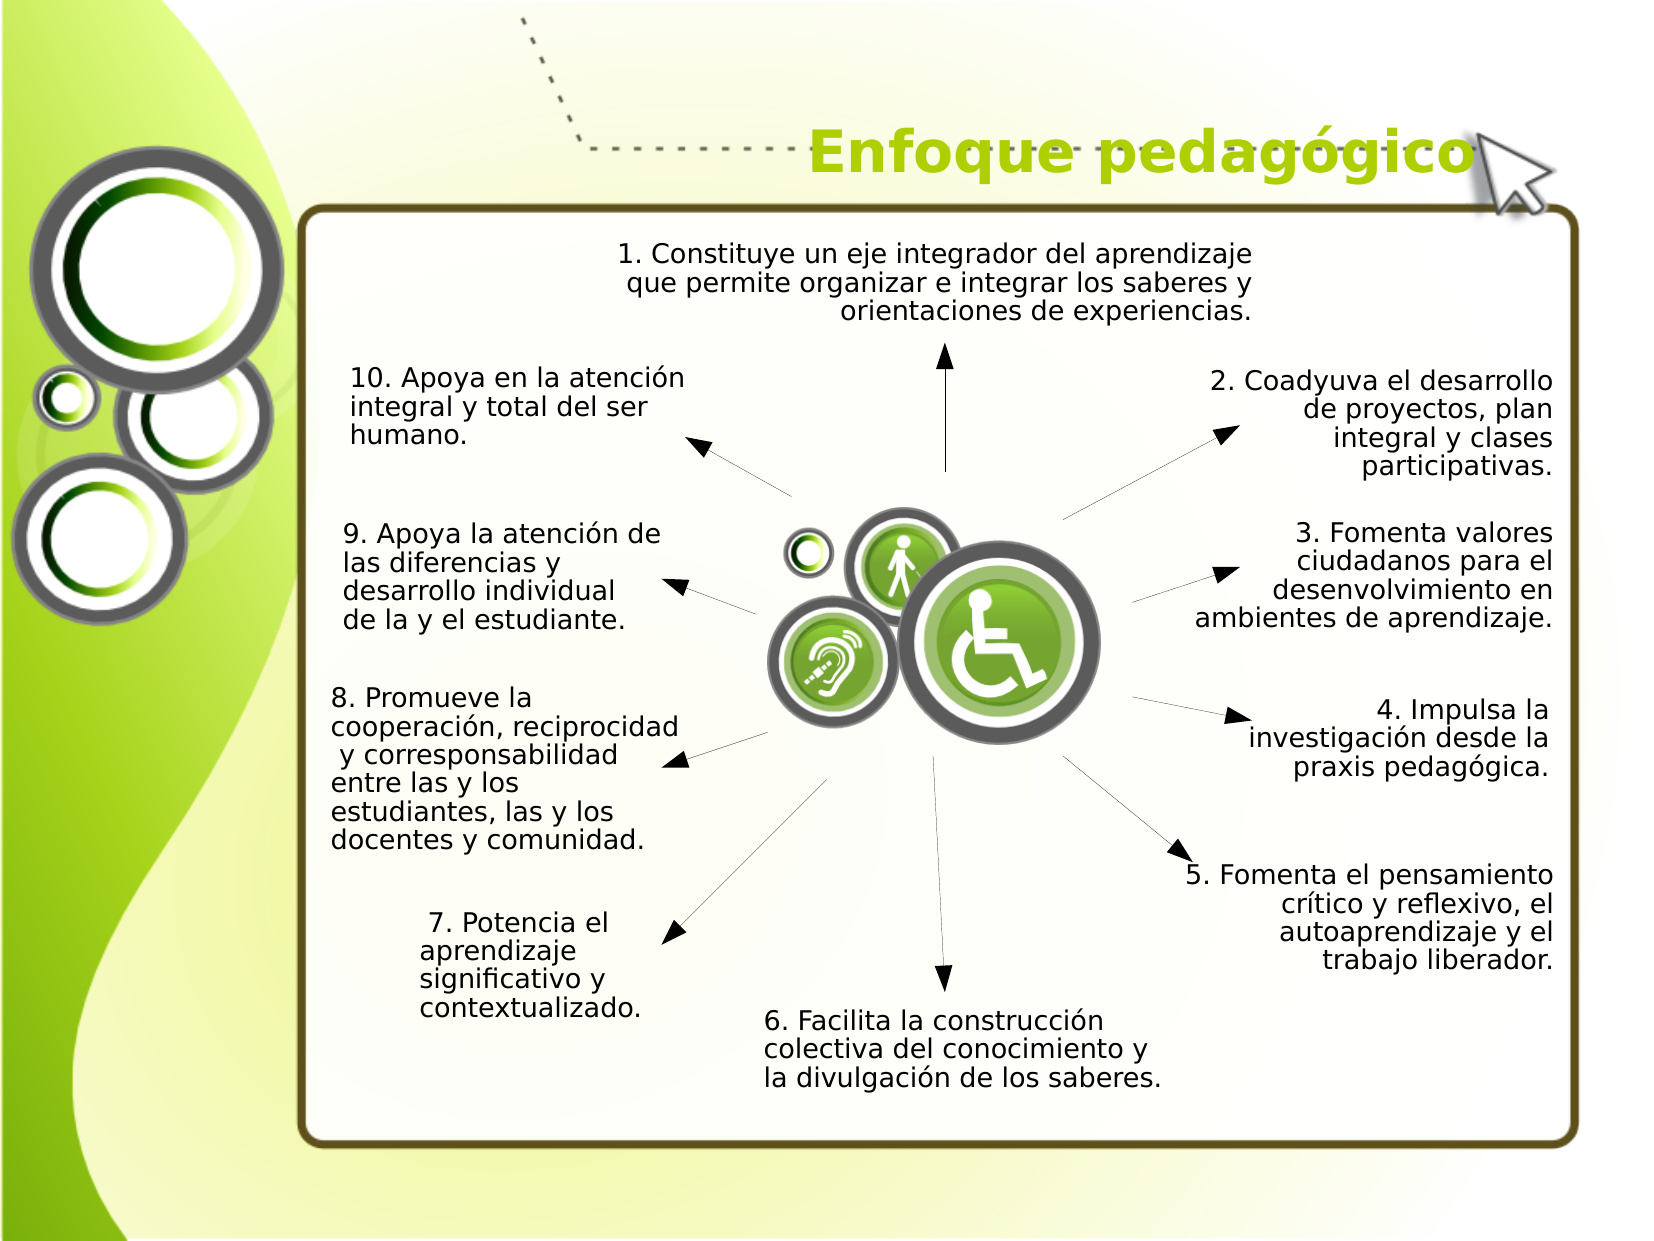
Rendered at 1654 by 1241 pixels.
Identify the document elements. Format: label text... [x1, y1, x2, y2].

text_box 4. Impulsa la investigación desde la praxis pedagógica. [1192, 696, 1550, 783]
text_box 6. Facilita la construcción colectiva del conocimiento y la divulgación de los saberes. [763, 1007, 1170, 1094]
text_box 3. Fomenta valores ciudadanos para el desenvolvimiento en ambientes de aprendizaje. [1185, 519, 1554, 634]
text_box 1. Constituye un eje integrador del aprendizaje que permite organizar e integrar los saberes y orientaciones de experiencias. [602, 241, 1253, 327]
text_box 10. Apoya en la atención integral y total del ser humano. [334, 357, 780, 461]
text_box 2. Coadyuva el desarrollo de proyectos, plan integral y clases participativas. [1191, 367, 1554, 482]
text_box 9. Apoya la atención de las diferencias y desarrollo individual de la y el estudiante. [342, 521, 676, 635]
text_box 8. Promueve la cooperación, reciprocidad y corresponsabilidad entre las y los estudiantes, las y los docentes y comunidad. [330, 684, 703, 856]
text_box 5. Fomenta el pensamiento crítico y reflexivo, el autoaprendizaje y el trabajo liberador. [1149, 862, 1554, 976]
text_box 7. Potencia el aprendizaje significativo y contextualizado. [419, 909, 686, 1024]
picture [0, 0, 1654, 1241]
text_box Enfoque pedagógico [578, 76, 1512, 160]
